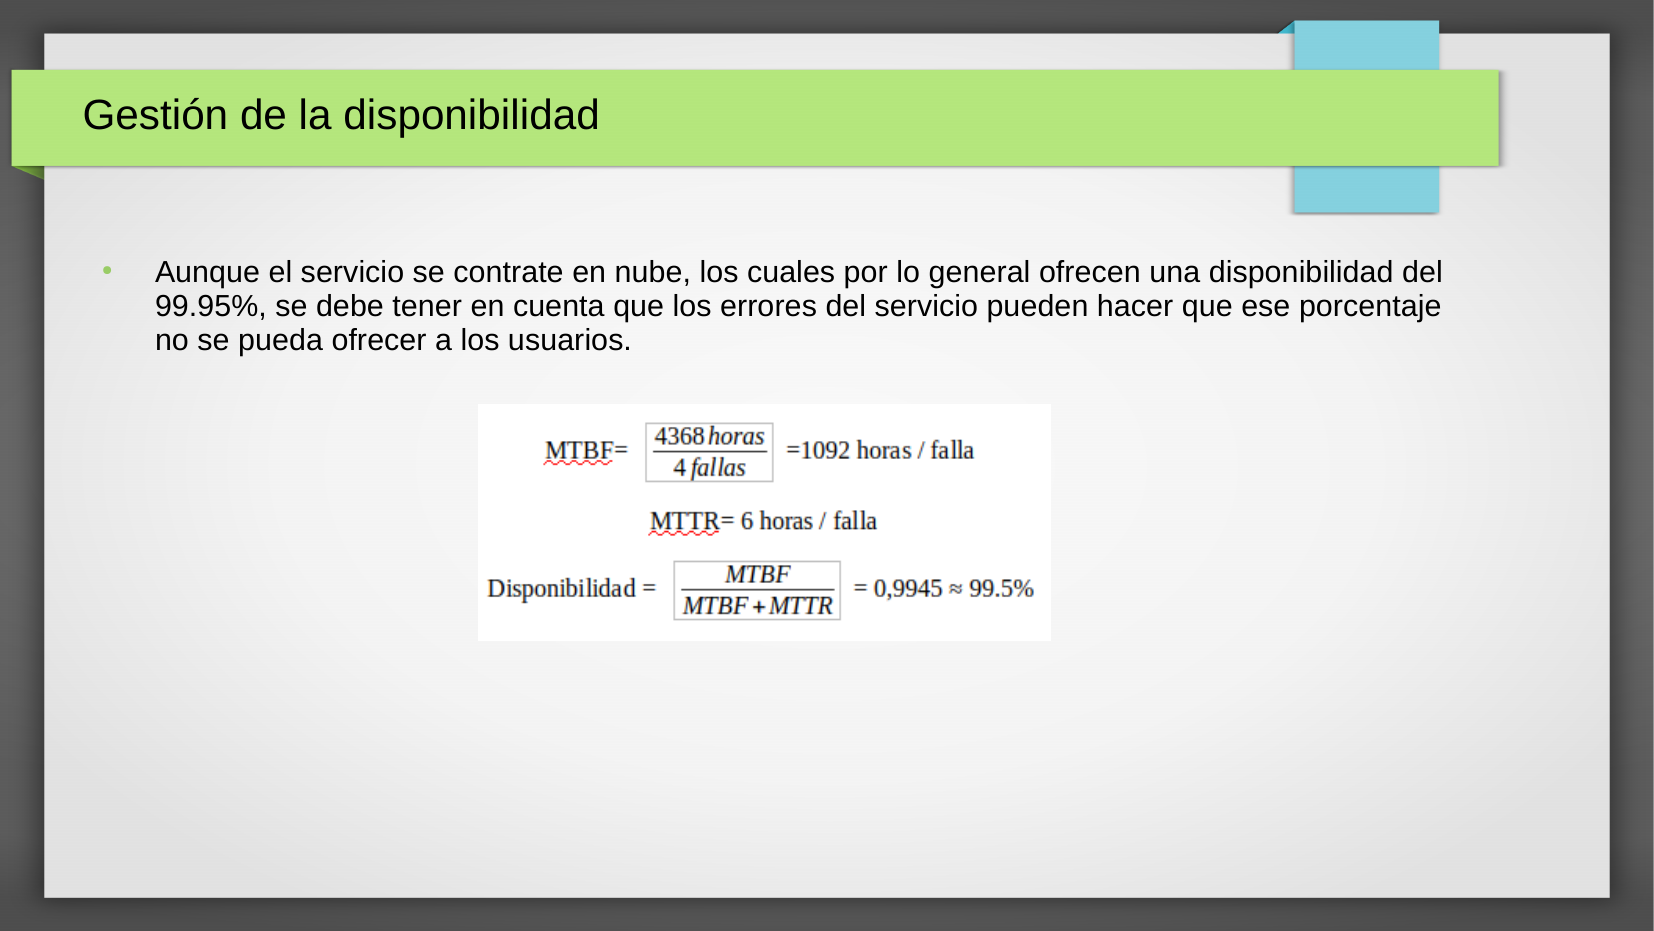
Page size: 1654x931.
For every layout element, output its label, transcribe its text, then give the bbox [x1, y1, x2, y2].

title Gestión de la disponibilidad [82, 70, 1264, 160]
picture [0, 0, 1654, 931]
list Aunque el servicio se contrate en nube, los cuales por lo general ofrecen una disponibilidad del 99.95%, se debe tener en cuenta que los errores del servicio pueden hacer que ese porcentaje no se pueda ofrecer a los usuarios. [84, 254, 1457, 357]
